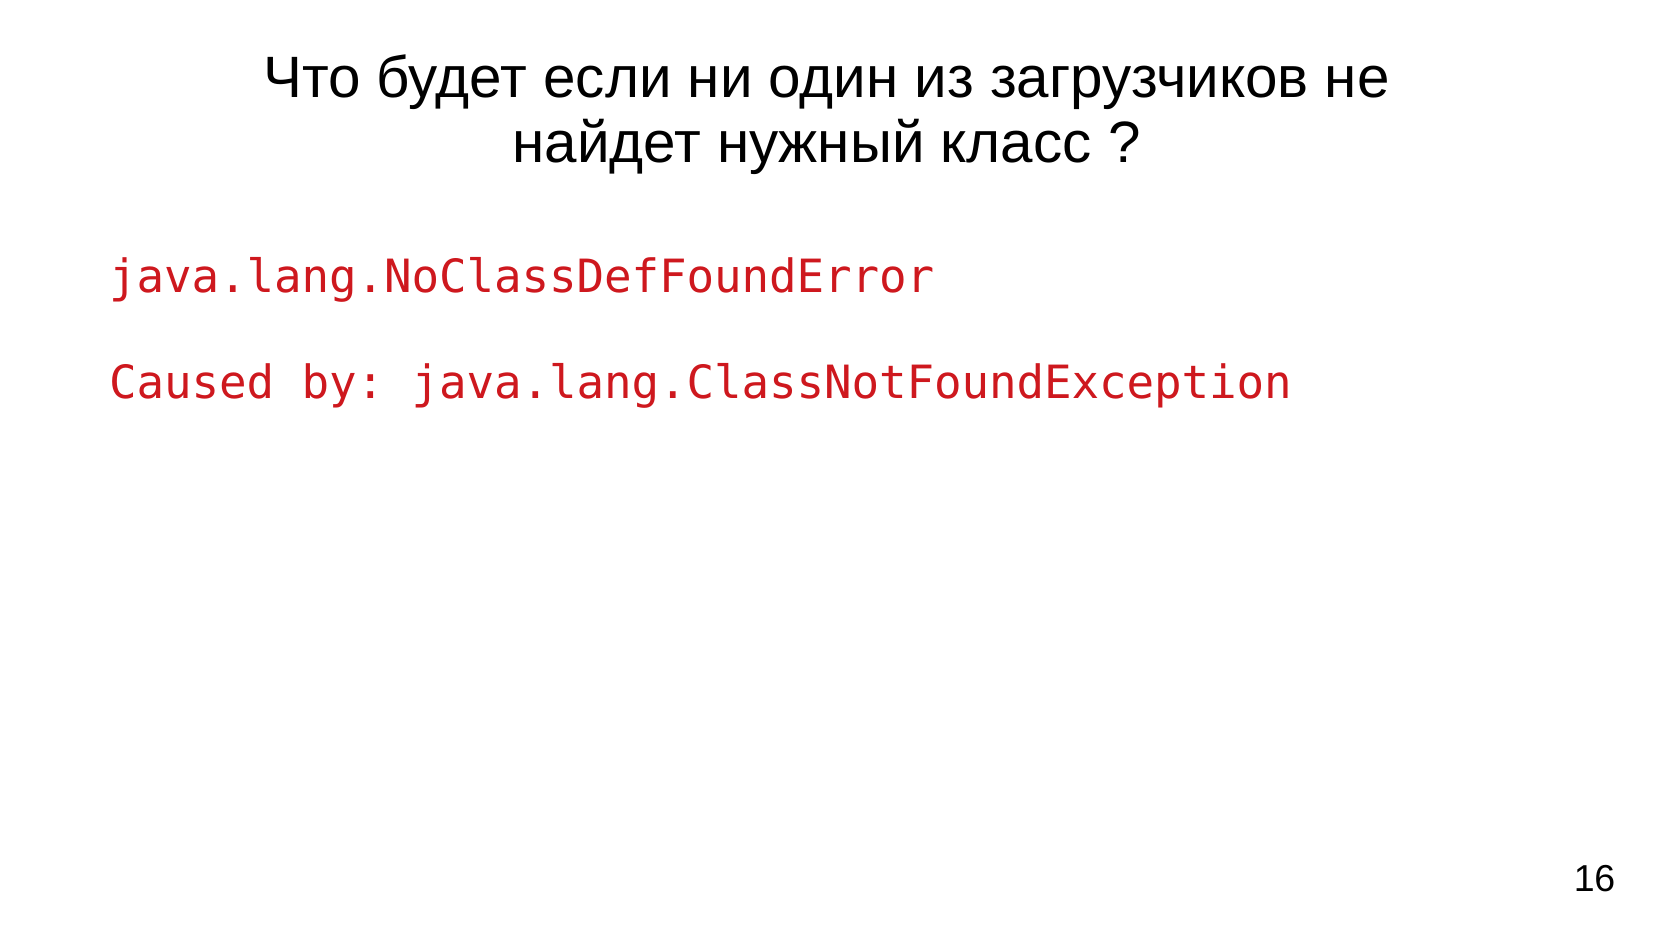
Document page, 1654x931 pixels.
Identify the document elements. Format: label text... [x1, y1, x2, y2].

text_box java.lang.NoClassDefFoundError Caused by: java.lang.ClassNotFoundException [94, 242, 1548, 417]
text_box Что будет если ни один из загрузчиков не найдет нужный класс ? [147, 37, 1506, 183]
text_box 16 [1559, 850, 1642, 908]
